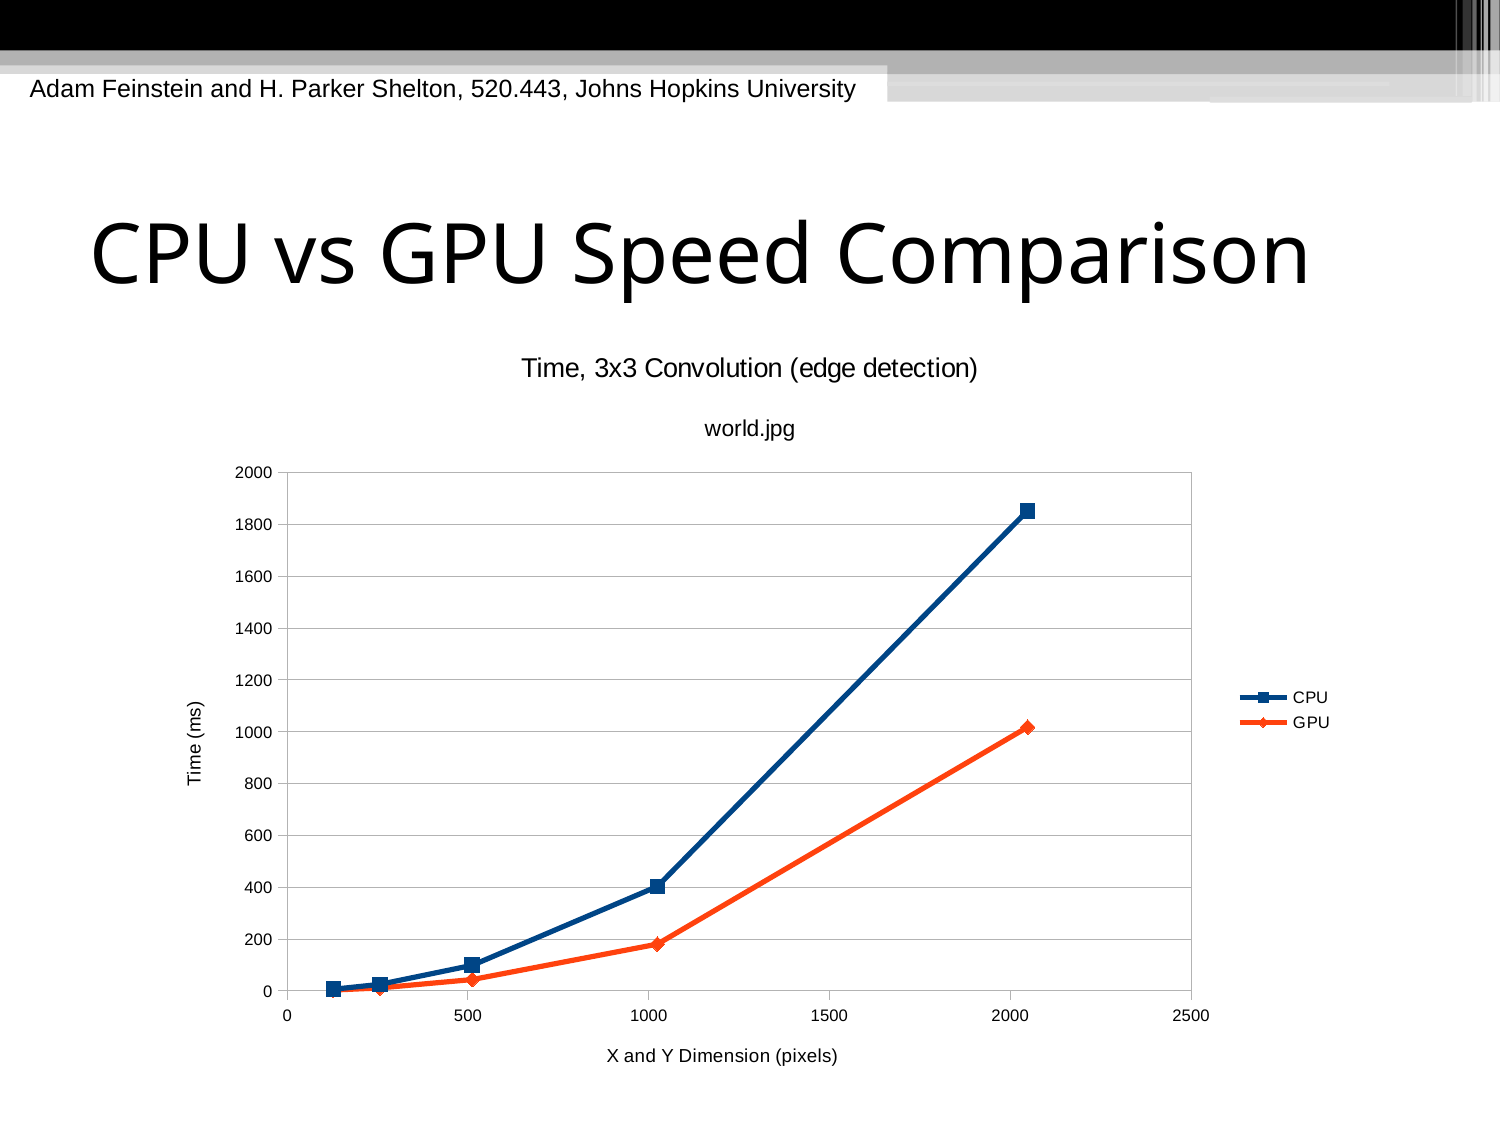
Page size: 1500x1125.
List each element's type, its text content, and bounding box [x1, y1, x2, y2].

text_box Adam Feinstein and H. Parker Shelton, 520.443, Johns Hopkins University [0, 67, 888, 110]
title CPU vs GPU Speed Comparison [75, 187, 1425, 363]
chart [151, 322, 1349, 1098]
